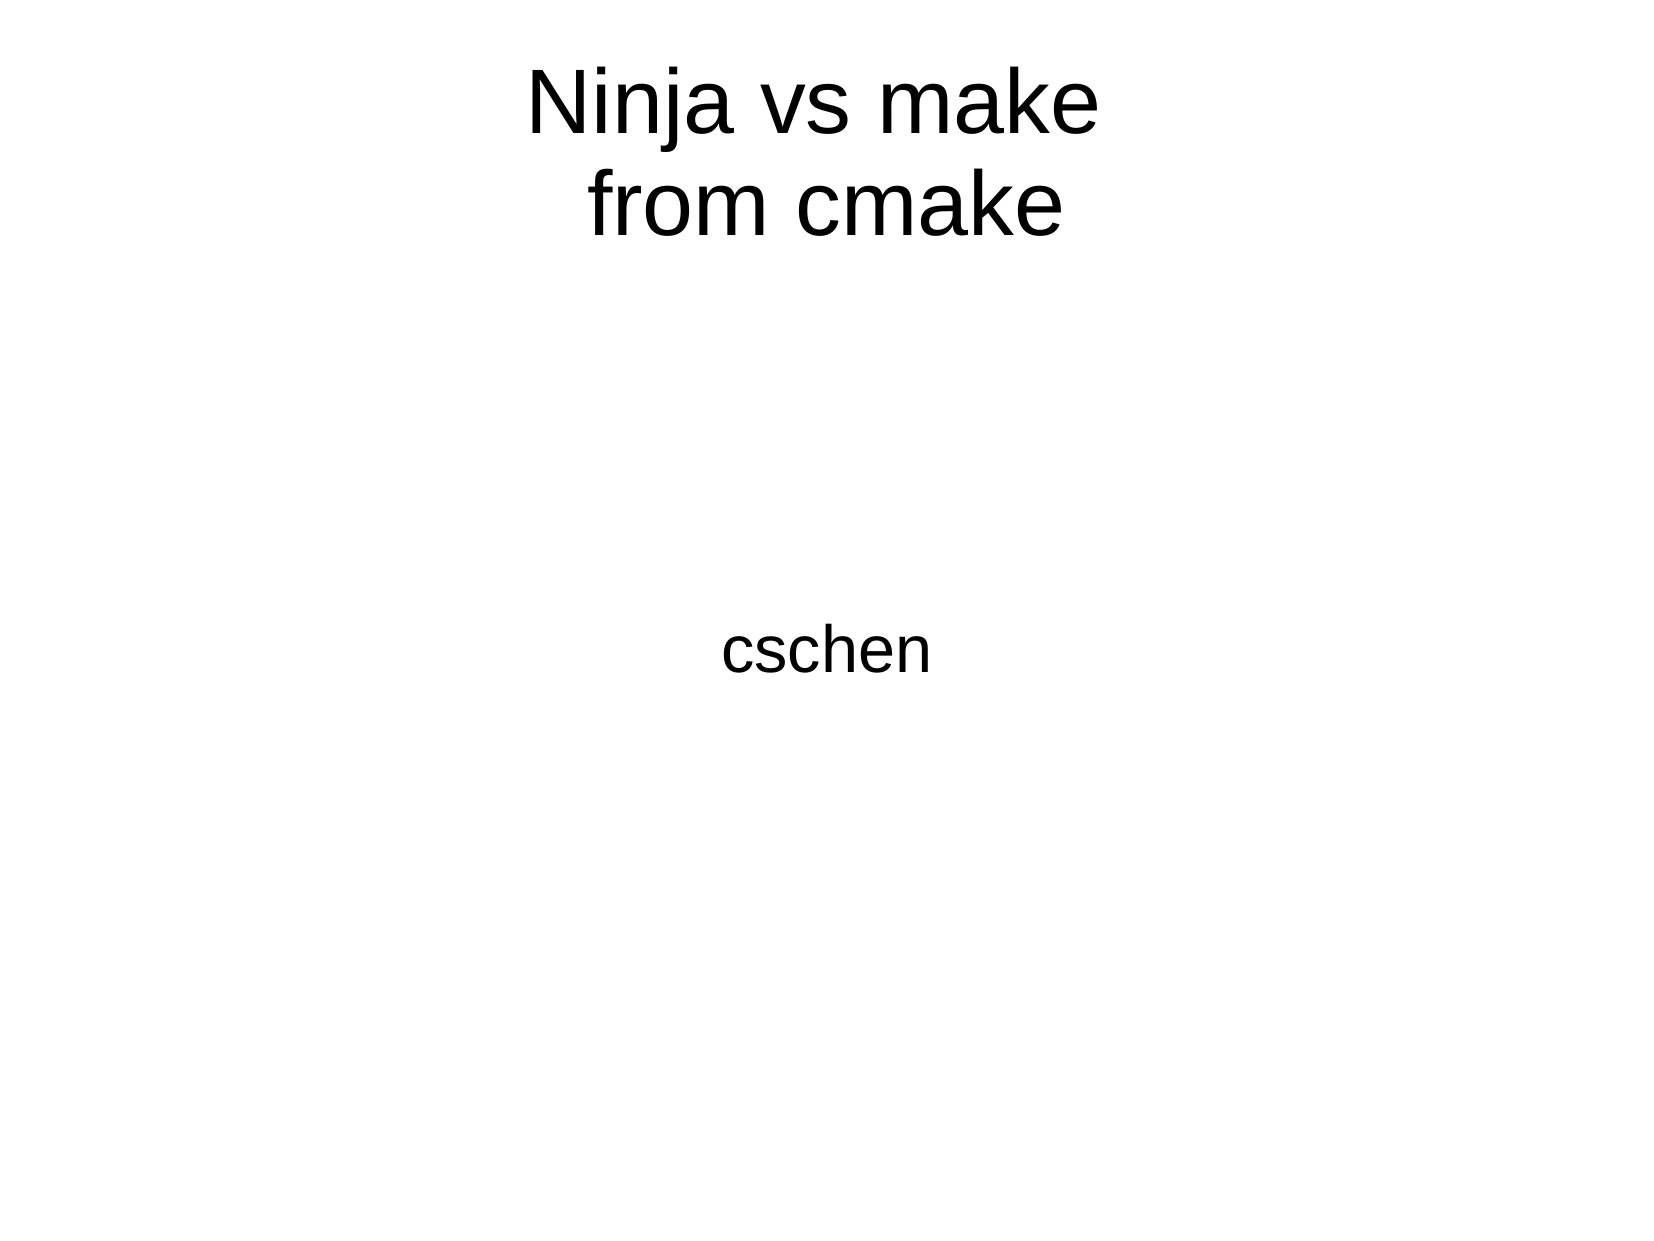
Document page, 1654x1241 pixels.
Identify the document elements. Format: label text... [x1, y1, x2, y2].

subtitle cschen [82, 290, 1571, 1010]
title Ninja vs make from cmake [82, 49, 1571, 257]
